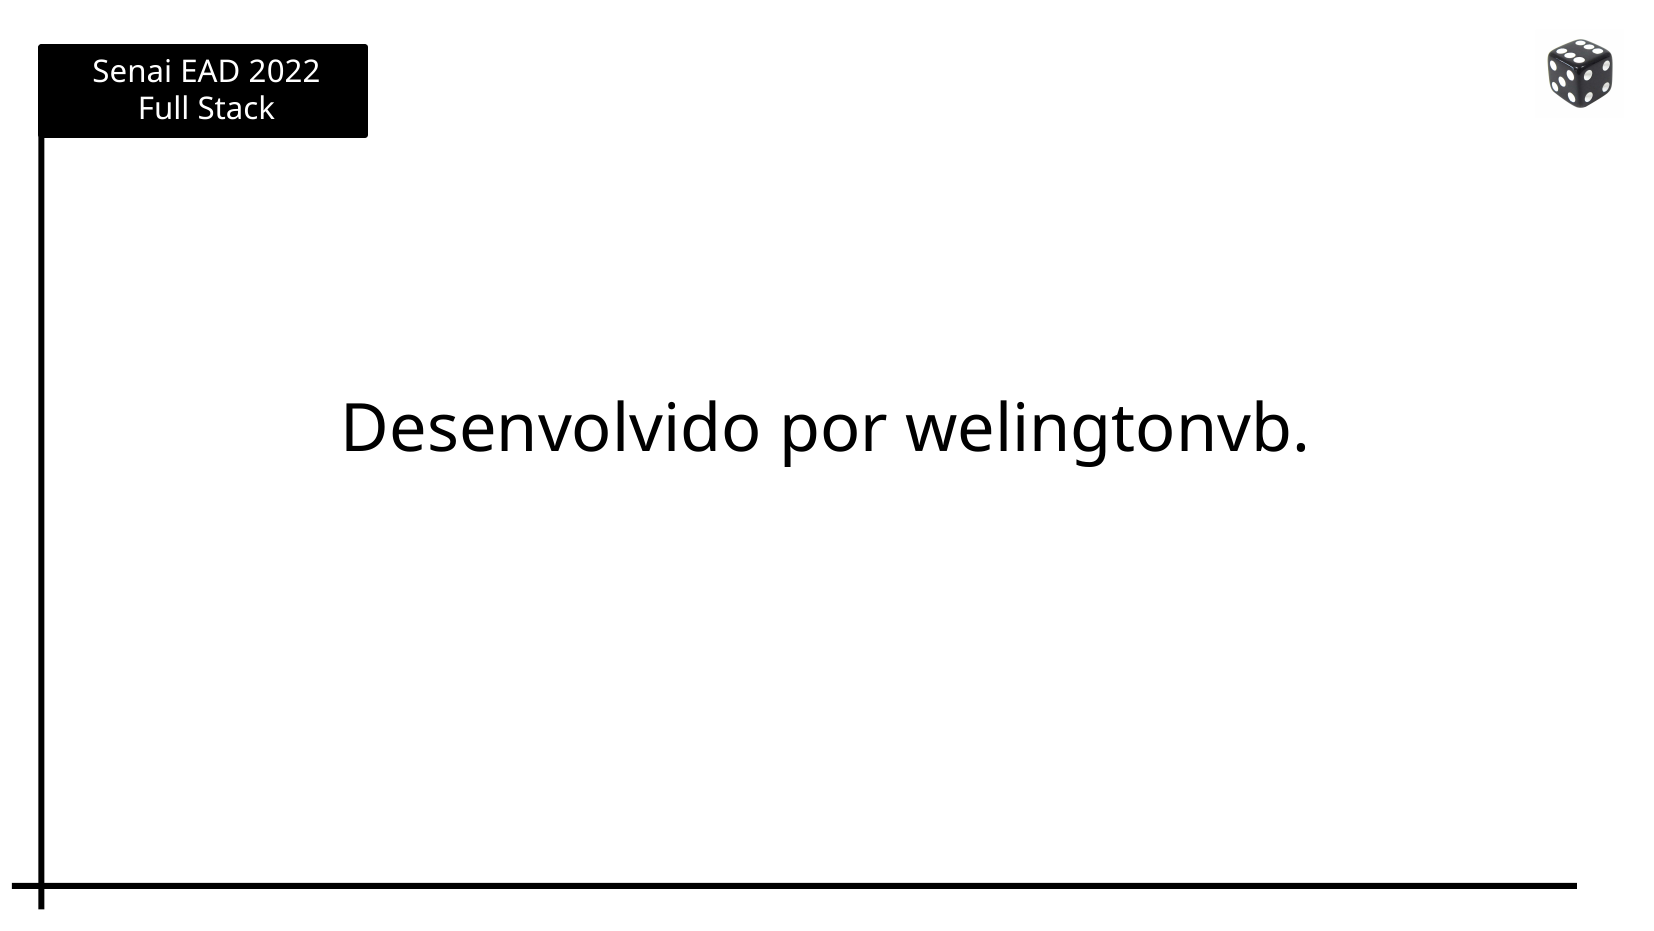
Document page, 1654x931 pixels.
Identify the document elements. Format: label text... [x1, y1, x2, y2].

text_box Desenvolvido por welingtonvb. [295, 384, 1358, 545]
text_box [41, 47, 366, 136]
text_box Senai EAD 2022 Full Stack [88, 58, 325, 118]
picture [1535, 29, 1624, 119]
